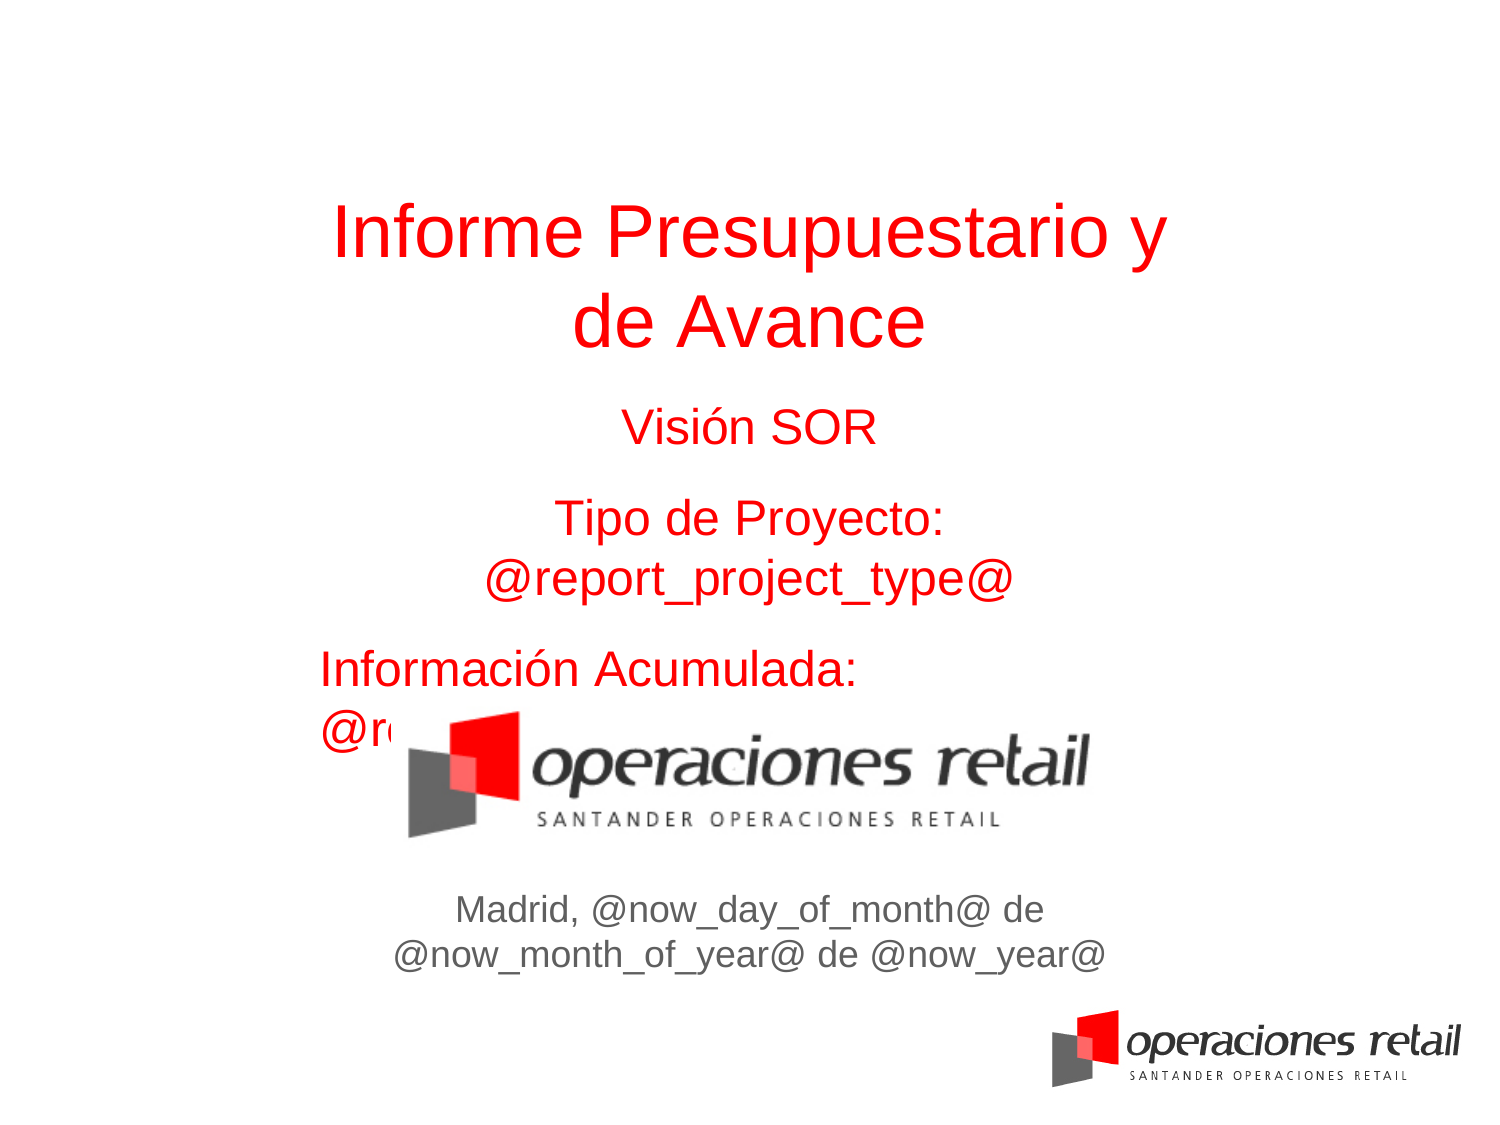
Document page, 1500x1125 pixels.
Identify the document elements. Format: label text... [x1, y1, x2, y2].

picture [391, 694, 1109, 858]
text_box Madrid, @now_day_of_month@ de @now_month_of_year@ de @now_year@ [340, 877, 1160, 983]
picture [1041, 999, 1472, 1098]
text_box Informe Presupuestario y de Avance Visión SOR Tipo de Proyecto: @report_project_type@ Información Acumulada: @report_start_date_pretty@ [304, 175, 1196, 765]
